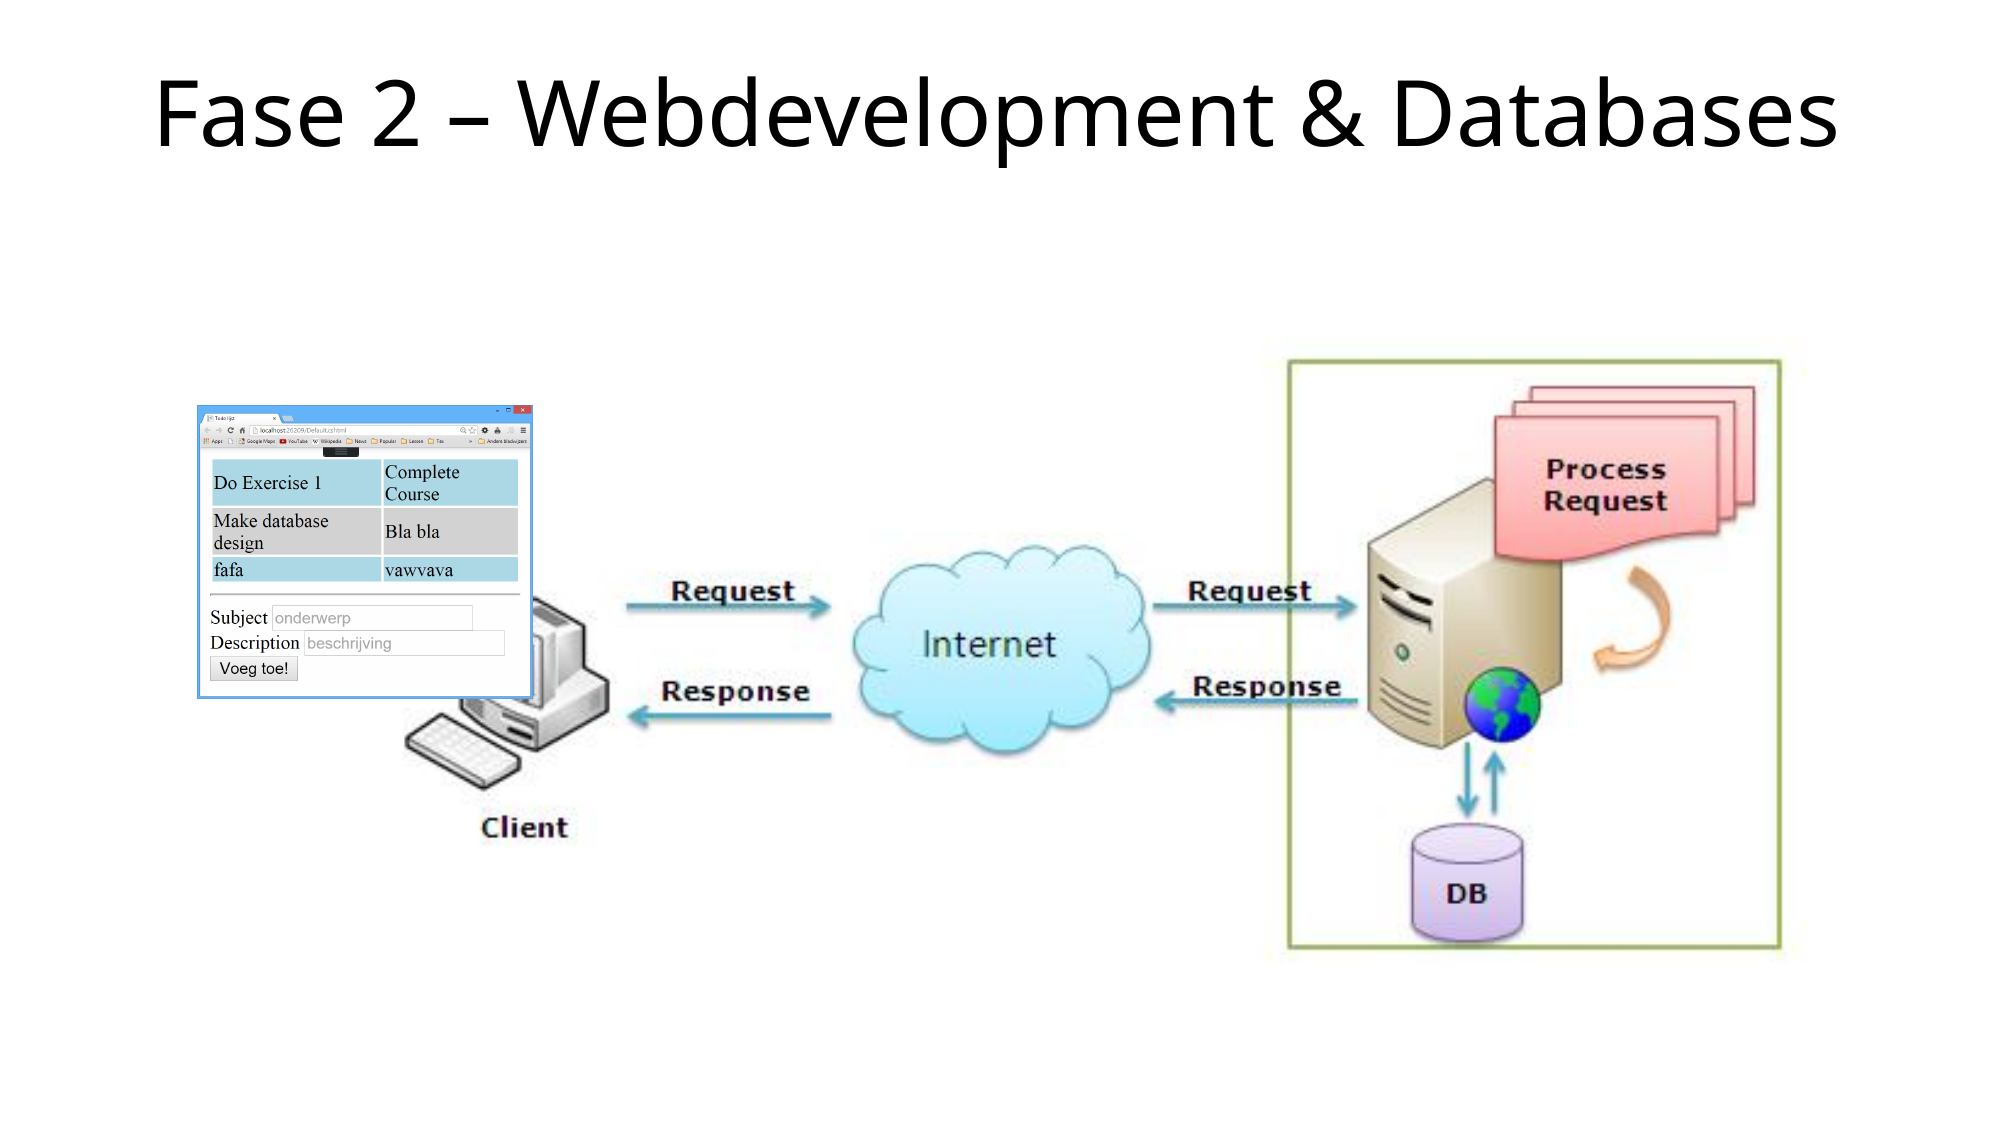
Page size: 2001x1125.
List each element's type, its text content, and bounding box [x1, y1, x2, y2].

picture [197, 299, 1863, 1026]
title Fase 2 – Webdevelopment & Databases [137, 59, 1863, 278]
